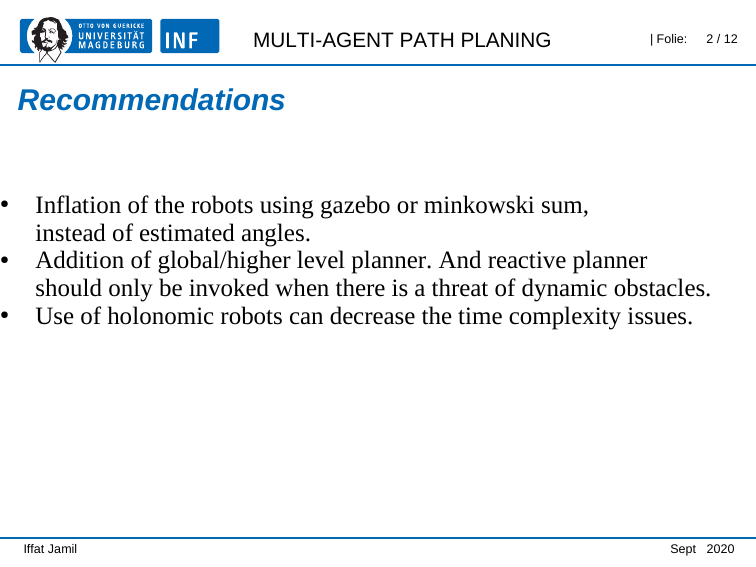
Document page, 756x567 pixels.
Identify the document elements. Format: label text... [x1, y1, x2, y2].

text_box Recommendations [17, 83, 287, 117]
text_box | Folie: [650, 32, 688, 47]
text_box [19, 18, 35, 54]
text_box Inflation of the robots using gazebo or minkowski sum, instead of estimated angles. Addition of global/higher level planner. And reactive planner should only be invoked when there is a threat of dynamic obstacles. Use of holonomic robots can decrease the time complexity issues. [0, 0, 756, 64]
text_box MULTI-AGENT PATH PLANING [253, 29, 552, 53]
text_box 2020 [706, 542, 735, 557]
text_box 2 / 12 [706, 32, 738, 47]
text_box Sept [649, 542, 697, 557]
text_box Inflation of the robots using gazebo or minkowski sum, instead of estimated angles. Addition of global/higher level planner. And reactive planner should only be invoked when there is a threat of dynamic obstacles. Use of holonomic robots can decrease the time complexity issues. [0, 66, 756, 537]
text_box Iffat Jamil [20, 542, 86, 557]
text_box Inflation of the robots using gazebo or minkowski sum, instead of estimated angles. Addition of global/higher level planner. And reactive planner should only be invoked when there is a threat of dynamic obstacles. Use of holonomic robots can decrease the time complexity issues. [0, 539, 756, 567]
text_box [31, 17, 69, 63]
text_box [160, 18, 220, 54]
text_box [64, 18, 153, 54]
